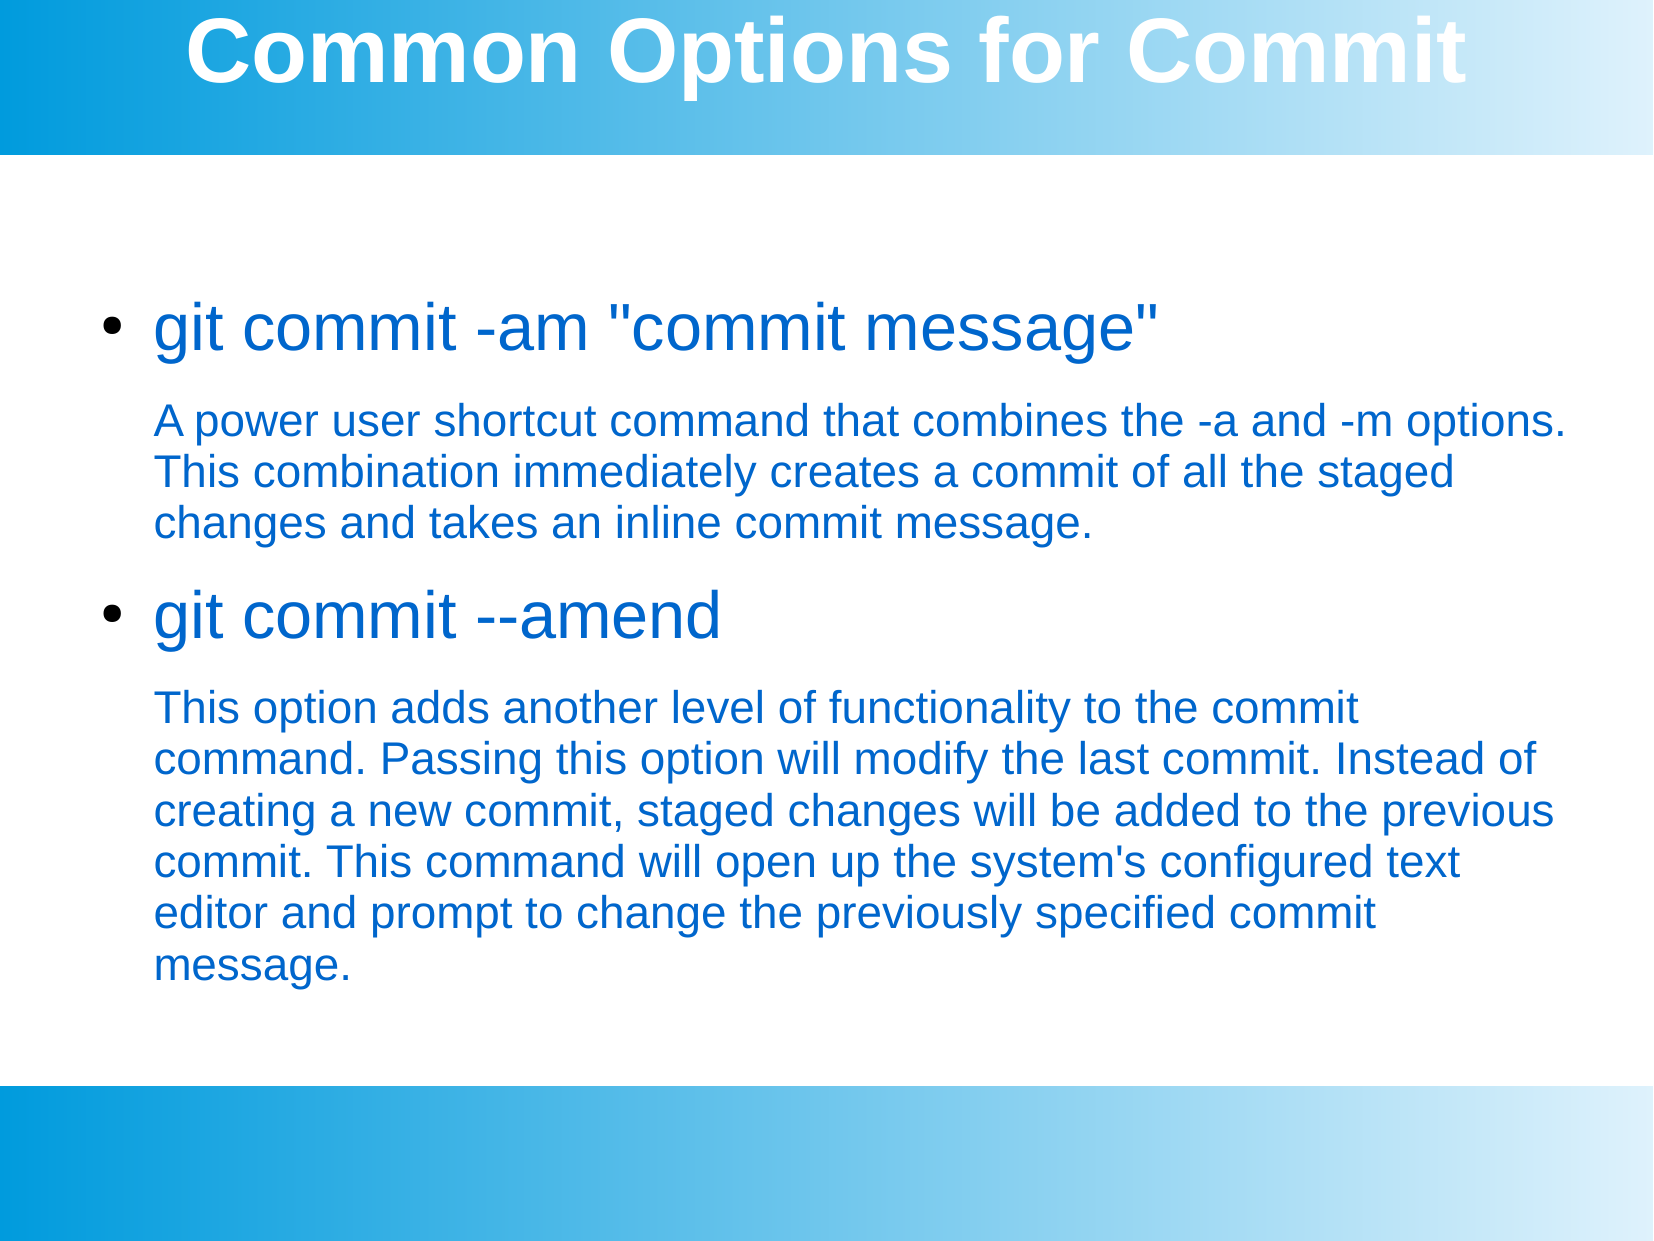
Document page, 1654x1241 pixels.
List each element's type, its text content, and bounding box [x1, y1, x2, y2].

title Common Options for Commit [82, 0, 1571, 205]
list git commit -am "commit message" A power user shortcut command that combines the -a and -m options. This combination immediately creates a commit of all the staged changes and takes an inline commit message. git commit --amend This option adds another level of functionality to the commit command. Passing this option will modify the last commit. Instead of creating a new commit, staged changes will be added to the previous commit. This command will open up the system's configured text editor and prompt to change the previously specified commit message. [82, 290, 1571, 1010]
